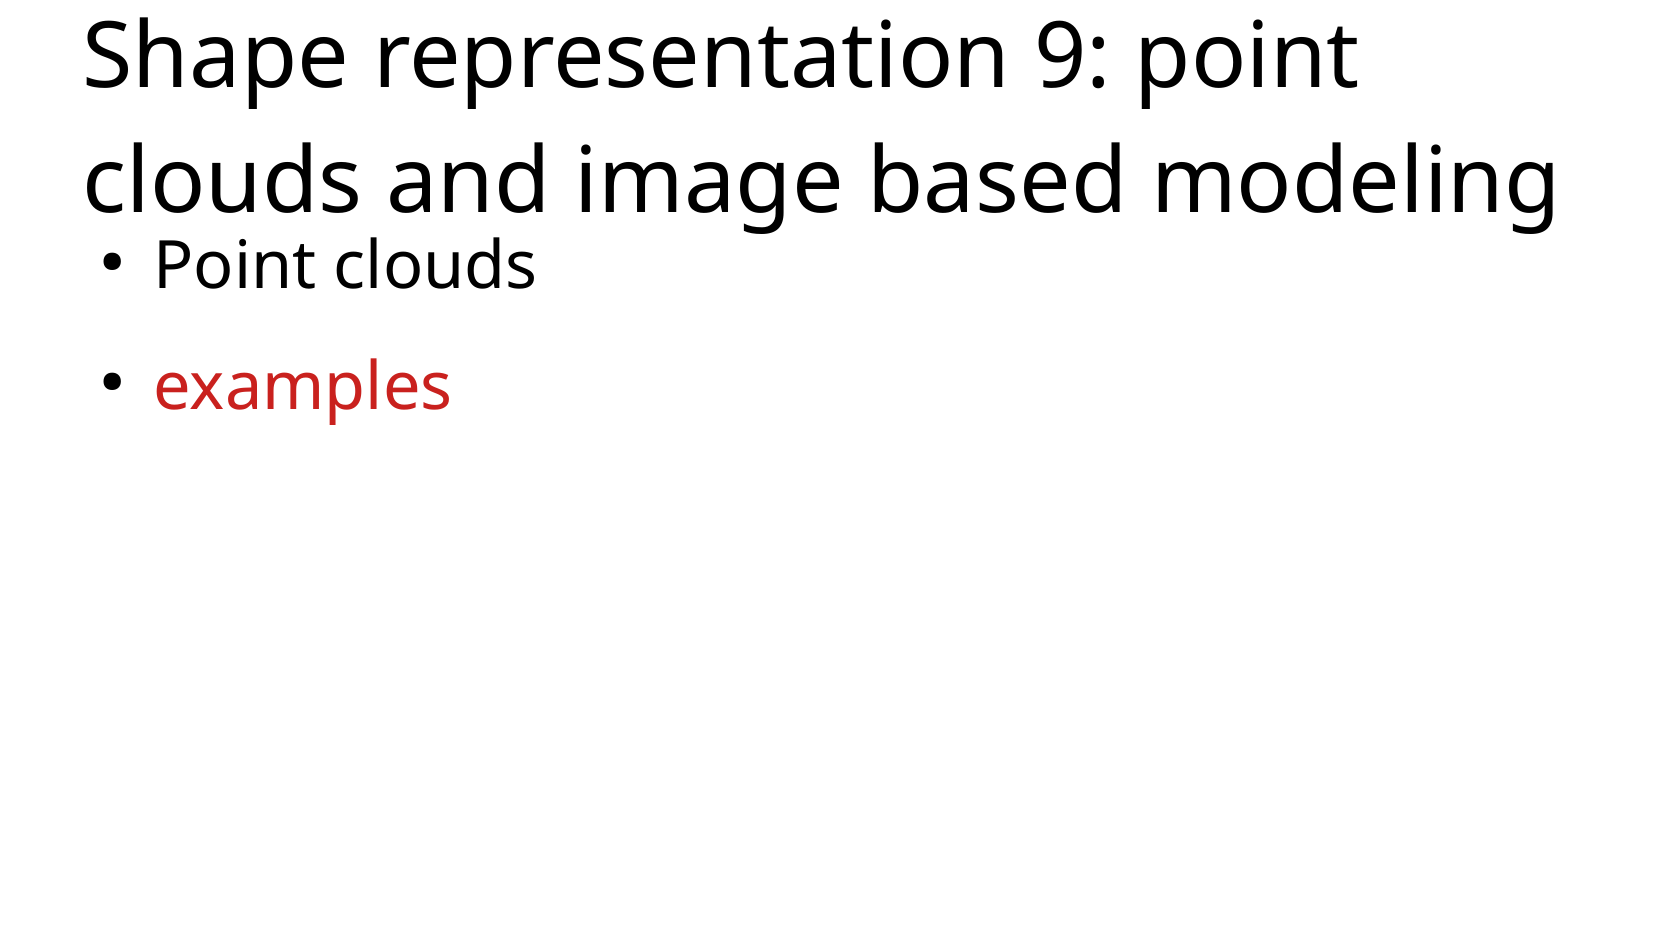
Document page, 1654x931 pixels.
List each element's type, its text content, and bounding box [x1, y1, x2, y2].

list Point clouds examples [82, 217, 1571, 758]
title Shape representation 9: point clouds and image based modeling [82, 0, 1571, 217]
